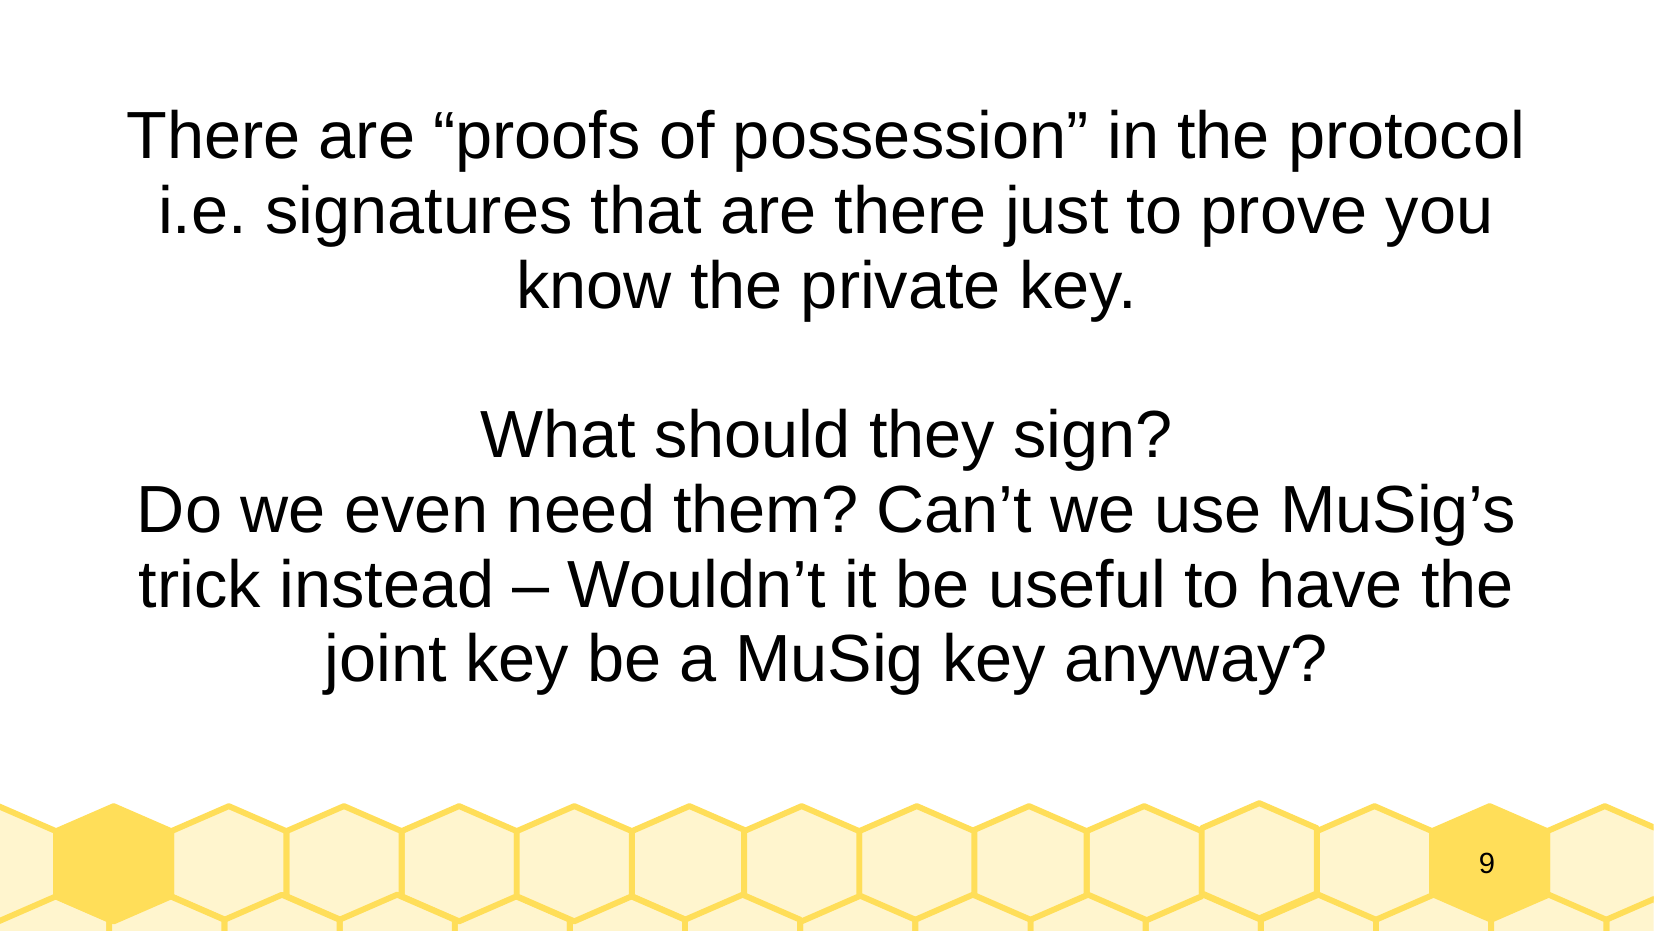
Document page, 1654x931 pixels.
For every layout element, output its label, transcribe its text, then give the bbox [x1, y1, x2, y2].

subtitle There are “proofs of possession” in the protocol i.e. signatures that are there just to prove you know the private key. What should they sign? Do we even need them? Can’t we use MuSig’s trick instead – Wouldn’t it be useful to have the joint key be a MuSig key anyway? [82, 37, 1571, 758]
